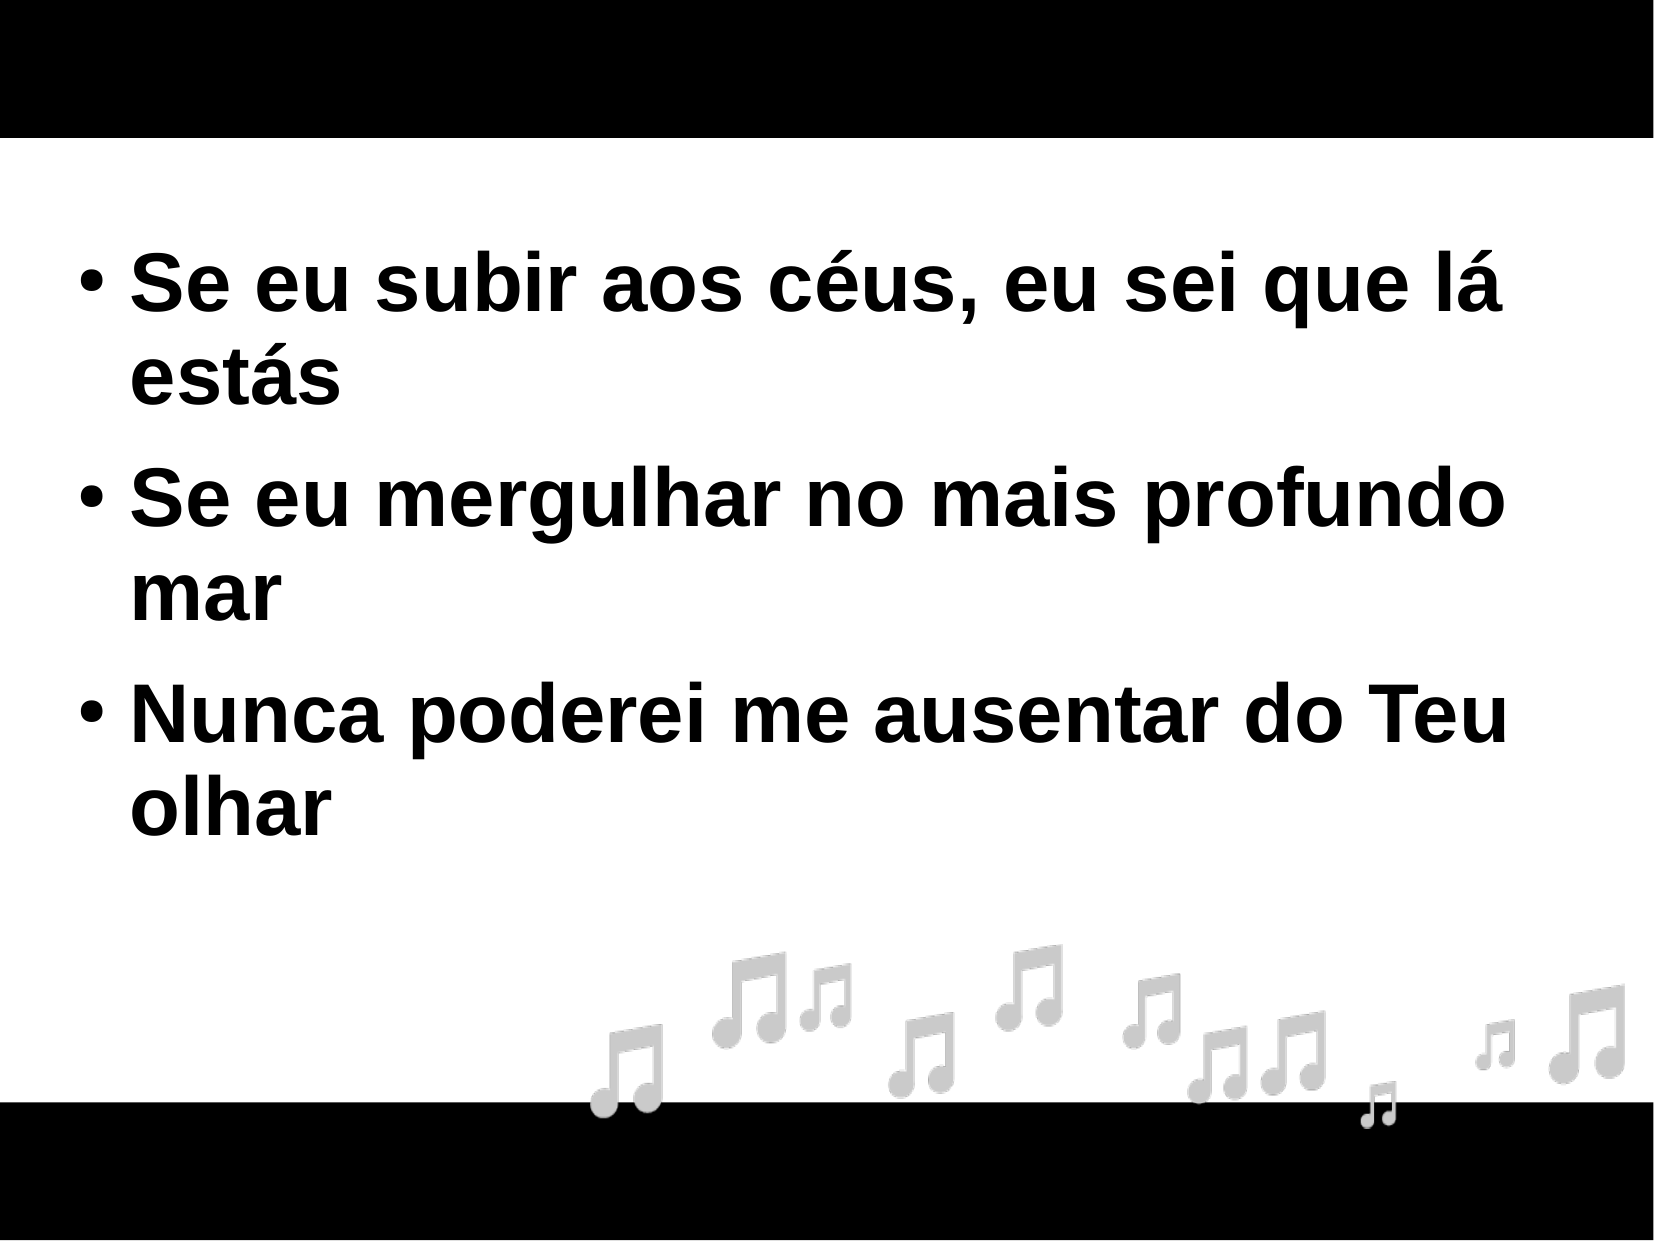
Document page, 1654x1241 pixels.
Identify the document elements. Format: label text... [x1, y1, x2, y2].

list Se eu subir aos céus, eu sei que lá estás Se eu mergulhar no mais profundo mar Nunca poderei me ausentar do Teu olhar [59, 236, 1595, 1024]
